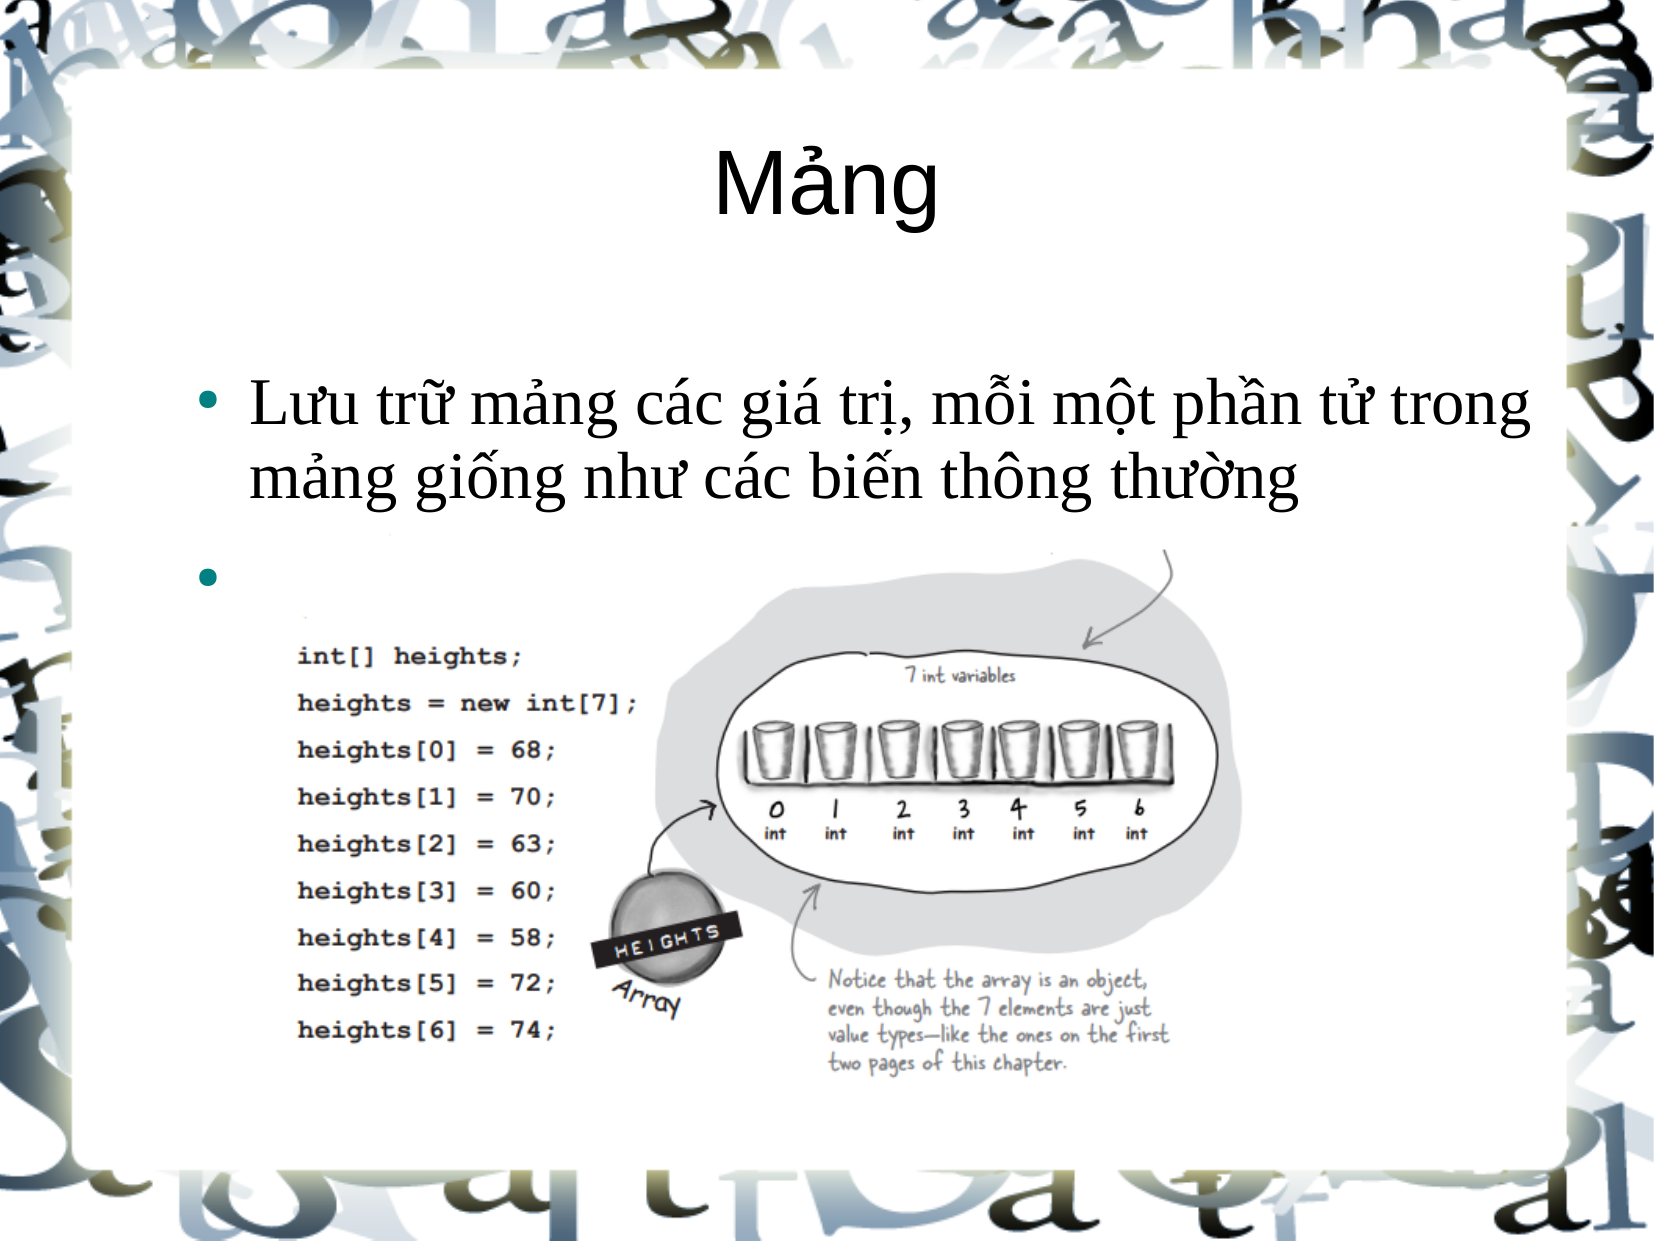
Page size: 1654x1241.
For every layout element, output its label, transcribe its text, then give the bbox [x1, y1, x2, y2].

title Mảng [82, 78, 1571, 287]
list Lưu trữ mảng các giá trị, mỗi một phần tử trong mảng giống như các biến thông thường [178, 364, 1570, 1147]
picture [0, 0, 1654, 1241]
